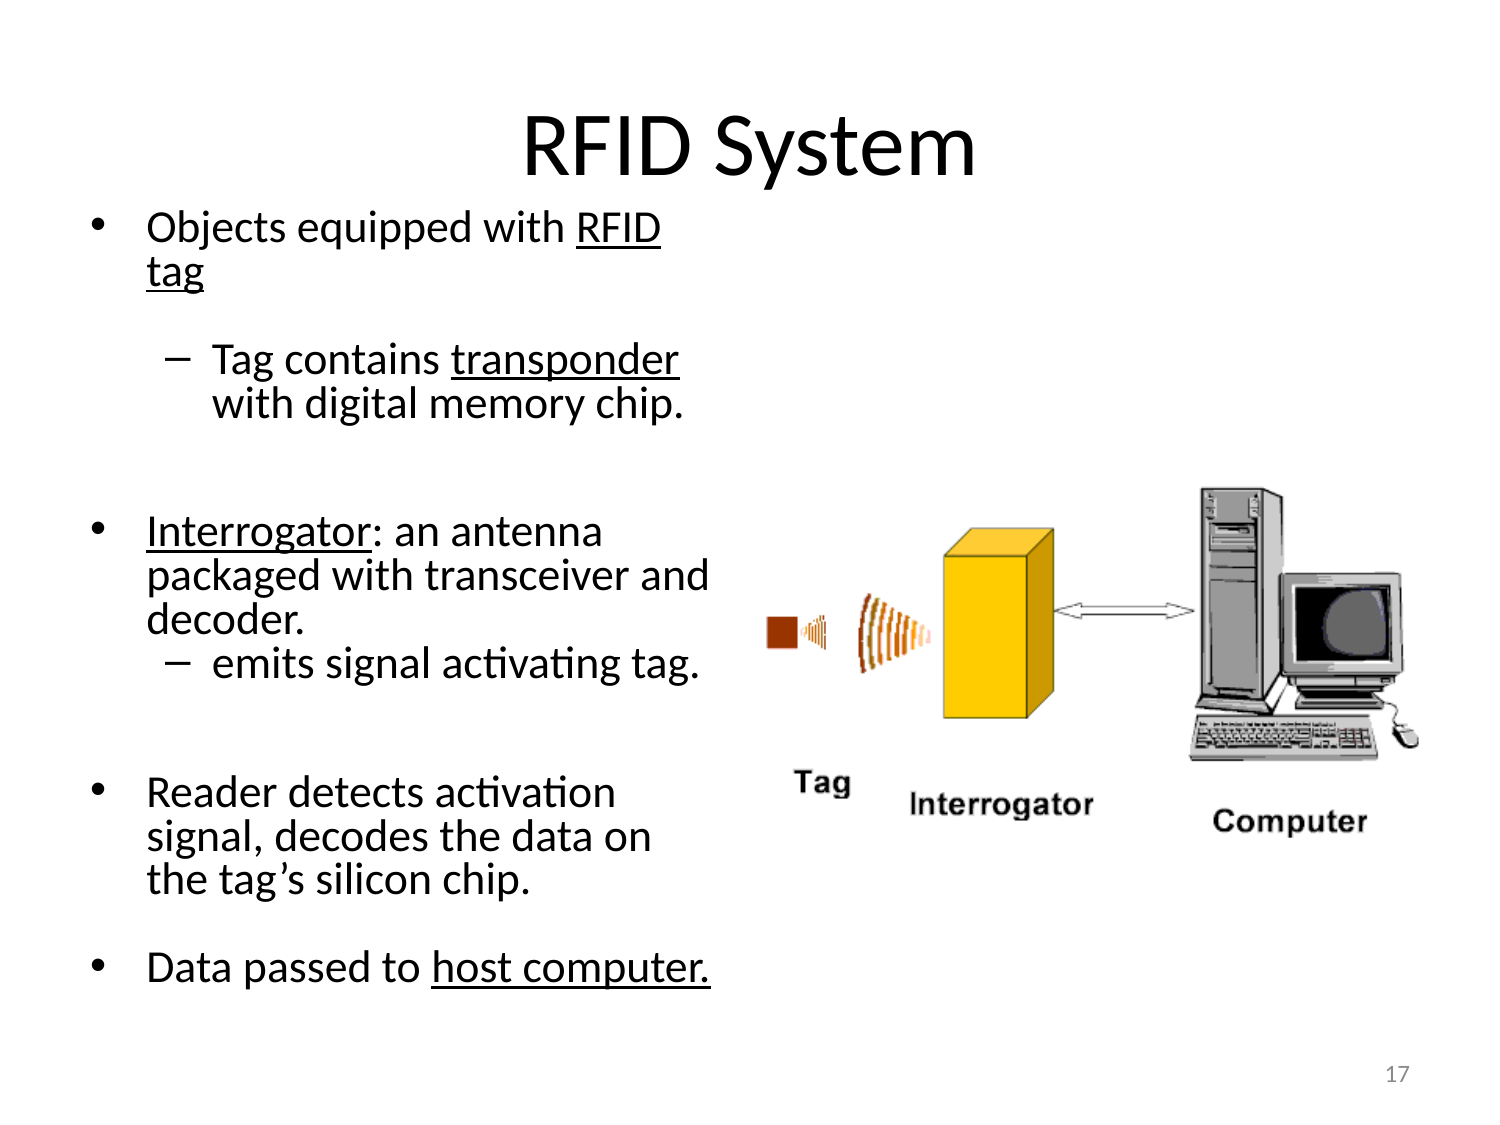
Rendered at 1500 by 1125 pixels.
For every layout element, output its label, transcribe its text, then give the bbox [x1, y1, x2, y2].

list Objects equipped with RFID tag Tag contains transponder with digital memory chip. Interrogator: an antenna packaged with transceiver and decoder. emits signal activating tag. Reader detects activation signal, decodes the data on the tag’s silicon chip. Data passed to host computer. [75, 200, 738, 938]
slide_number <number> [1074, 1042, 1425, 1103]
title RFID System [75, 45, 1425, 233]
picture [765, 418, 1422, 849]
